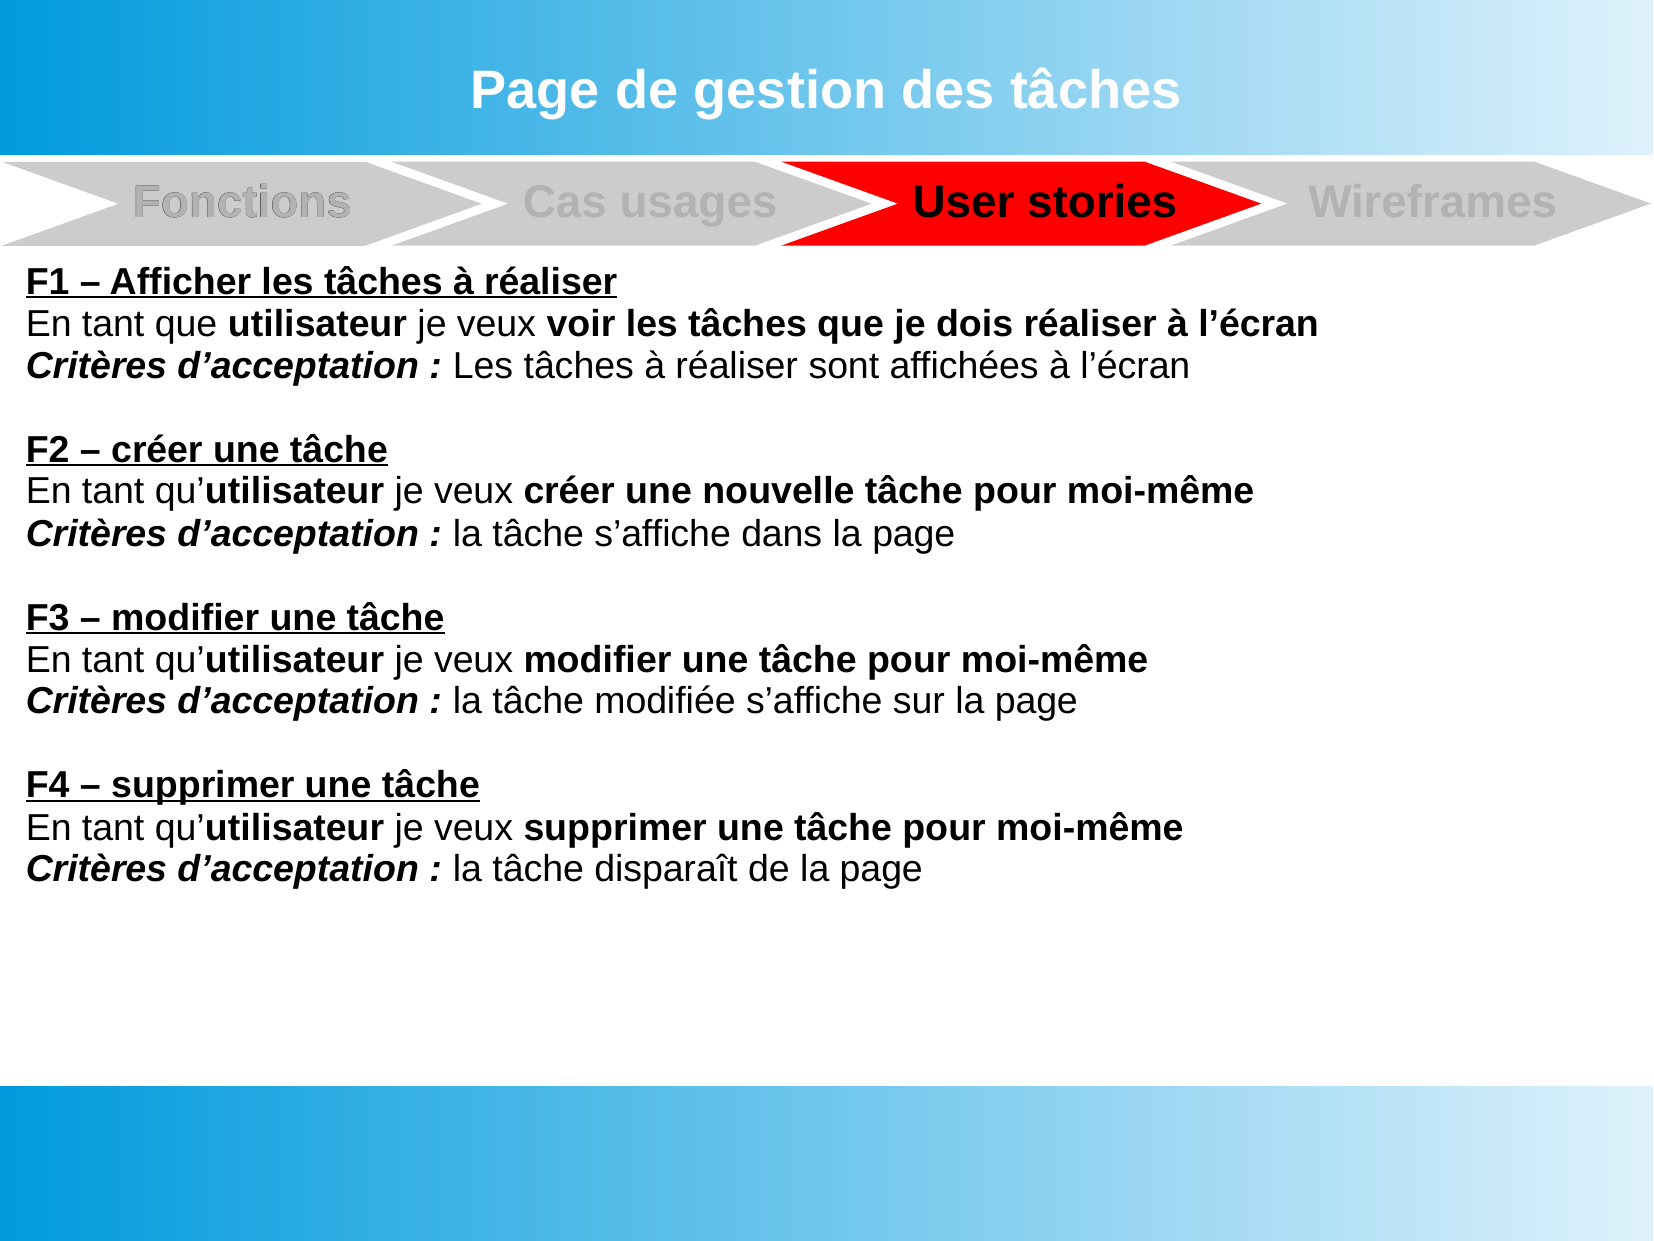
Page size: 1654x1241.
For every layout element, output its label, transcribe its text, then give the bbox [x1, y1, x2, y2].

text_box [1, 161, 396, 246]
text_box [1599, 184, 1651, 223]
text_box User stories [897, 168, 1203, 235]
text_box [423, 182, 482, 225]
title Page de gestion des tâches [82, 37, 1571, 143]
text_box [1203, 182, 1262, 225]
text_box [781, 161, 1175, 246]
text_box Wireframes [1293, 168, 1599, 235]
text_box [391, 161, 785, 246]
text_box Cas usages [508, 168, 813, 235]
text_box F1 – Afficher les tâches à réaliser En tant que utilisateur je veux voir les tâches que je dois réaliser à l’écran Critères d’acceptation : Les tâches à réaliser sont affichées à l’écran F2 – créer une tâche En tant qu’utilisateur je veux créer une nouvelle tâche pour moi-même Critères d’acceptation : la tâche s’affiche dans la page F3 – modifier une tâche En tant qu’utilisateur je veux modifier une tâche pour moi-même Critères d’acceptation : la tâche modifiée s’affiche sur la page F4 – supprimer une tâche En tant qu’utilisateur je veux supprimer une tâche pour moi-même Critères d’acceptation : la tâche disparaît de la page [11, 252, 1640, 1108]
text_box [1170, 161, 1564, 246]
text_box Fonctions [118, 168, 423, 235]
text_box [813, 182, 872, 225]
